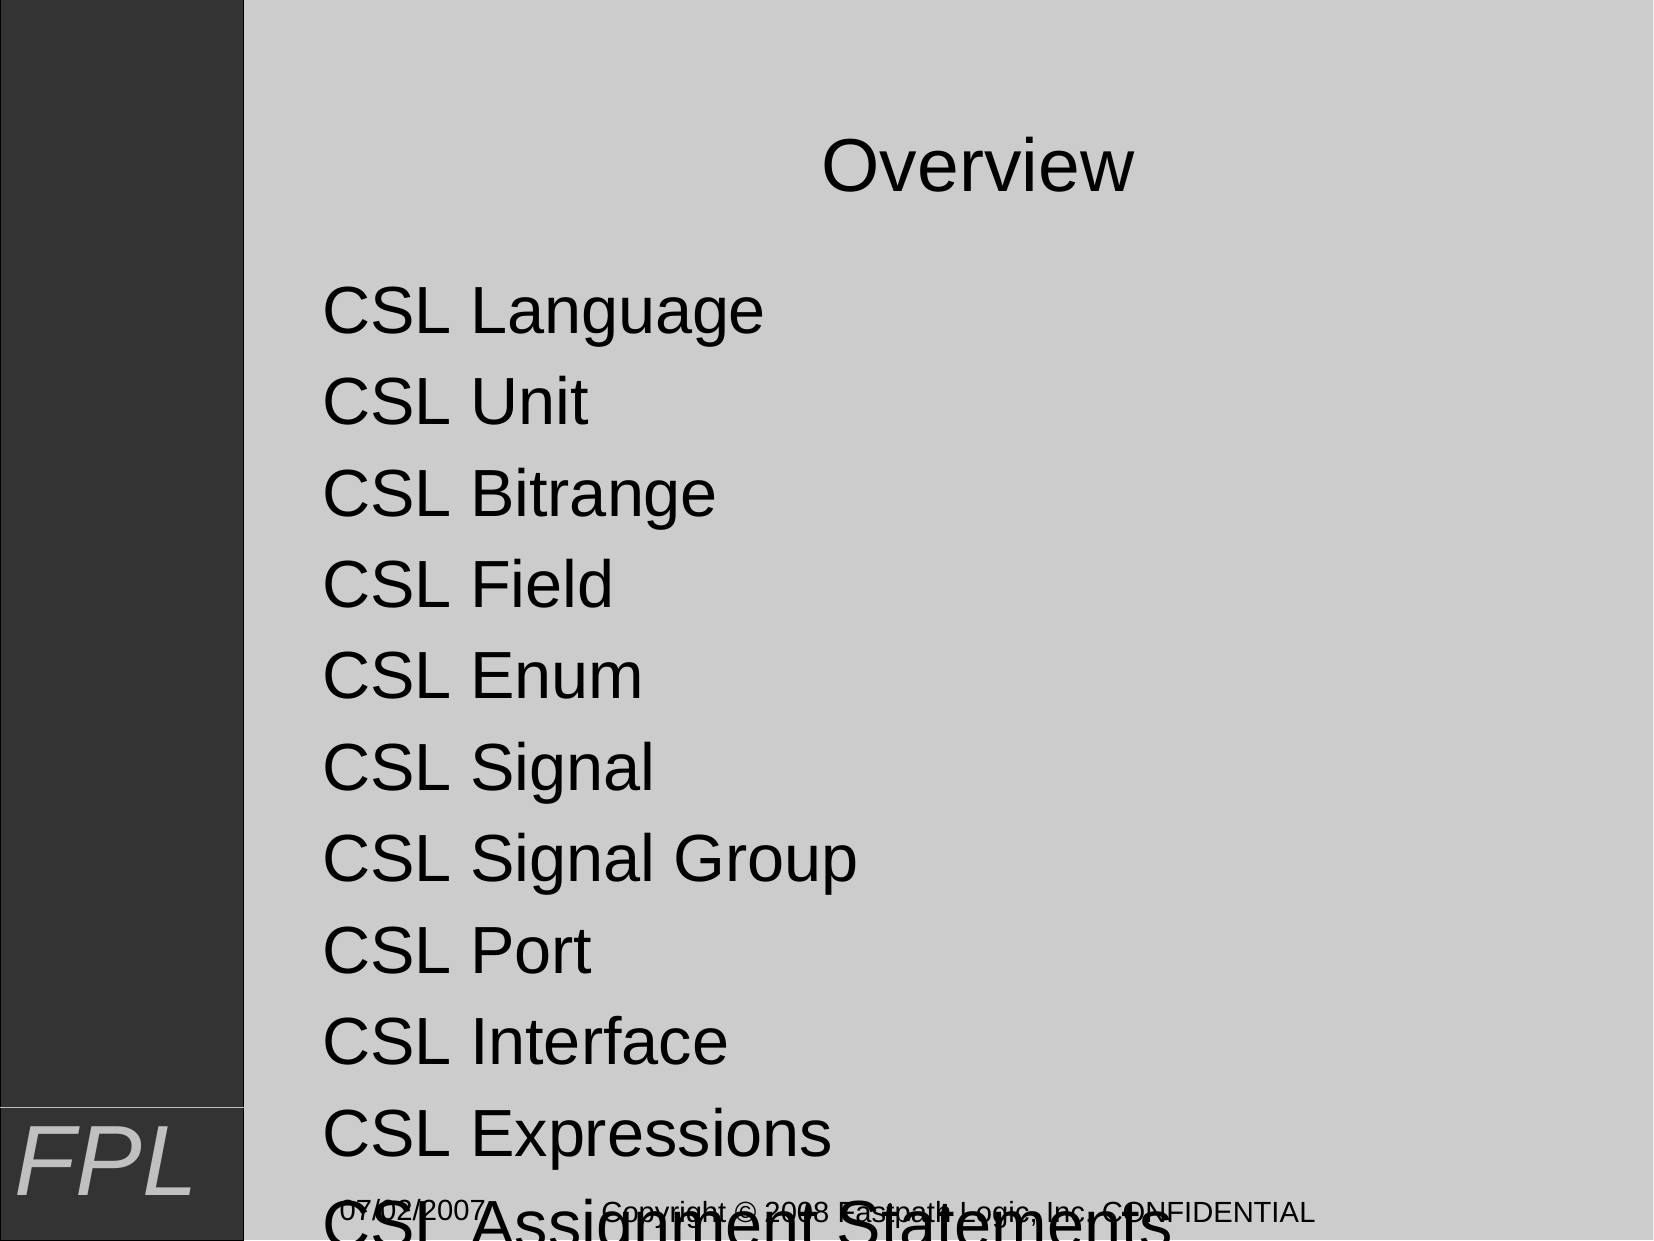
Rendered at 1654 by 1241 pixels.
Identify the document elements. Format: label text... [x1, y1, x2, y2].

list CSL Language CSL Unit CSL Bitrange CSL Field CSL Enum CSL Signal CSL Signal Group CSL Port CSL Interface CSL Expressions CSL Assignment Statements [322, 272, 1635, 1241]
title Overview [427, 57, 1530, 272]
